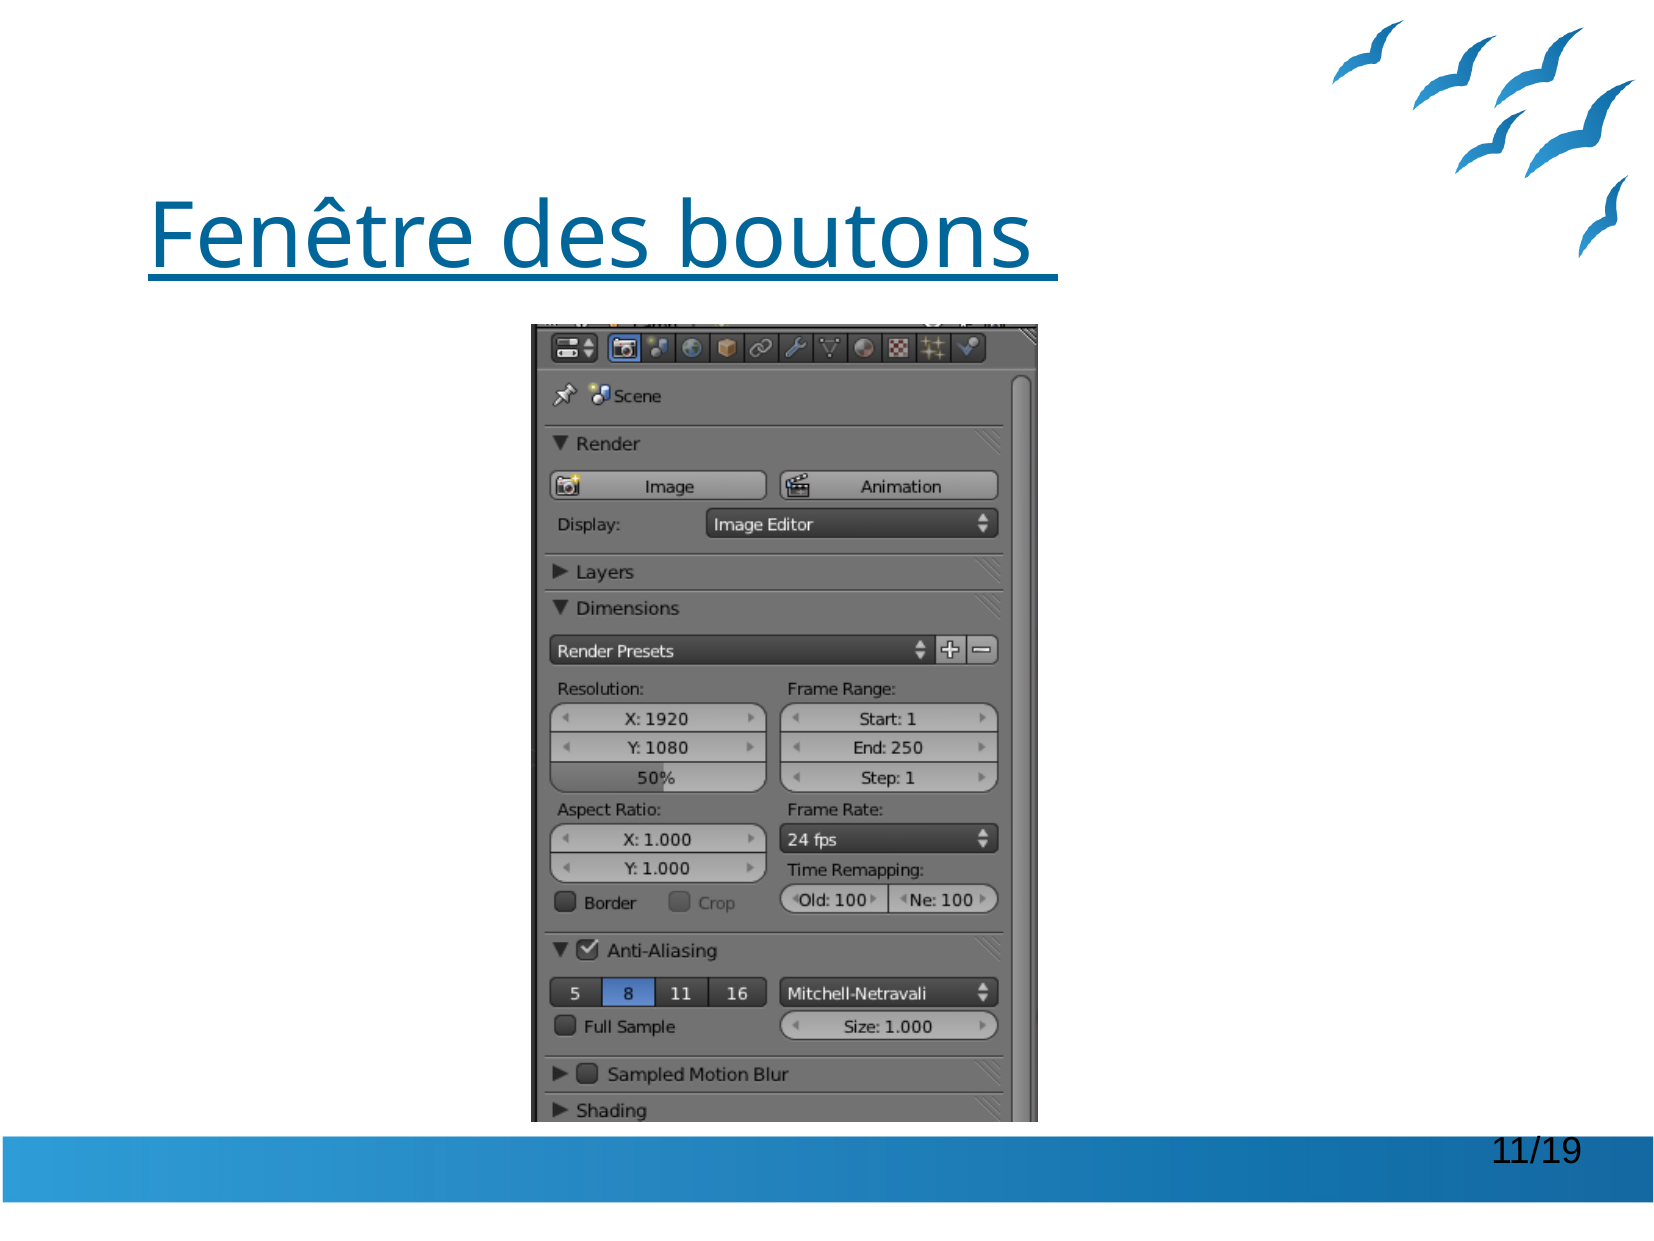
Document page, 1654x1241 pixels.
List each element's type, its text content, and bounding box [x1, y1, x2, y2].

picture [0, 0, 1654, 1241]
title Fenêtre des boutons [147, 173, 1506, 290]
text_box <numéro>/19 [1476, 1122, 1654, 1193]
